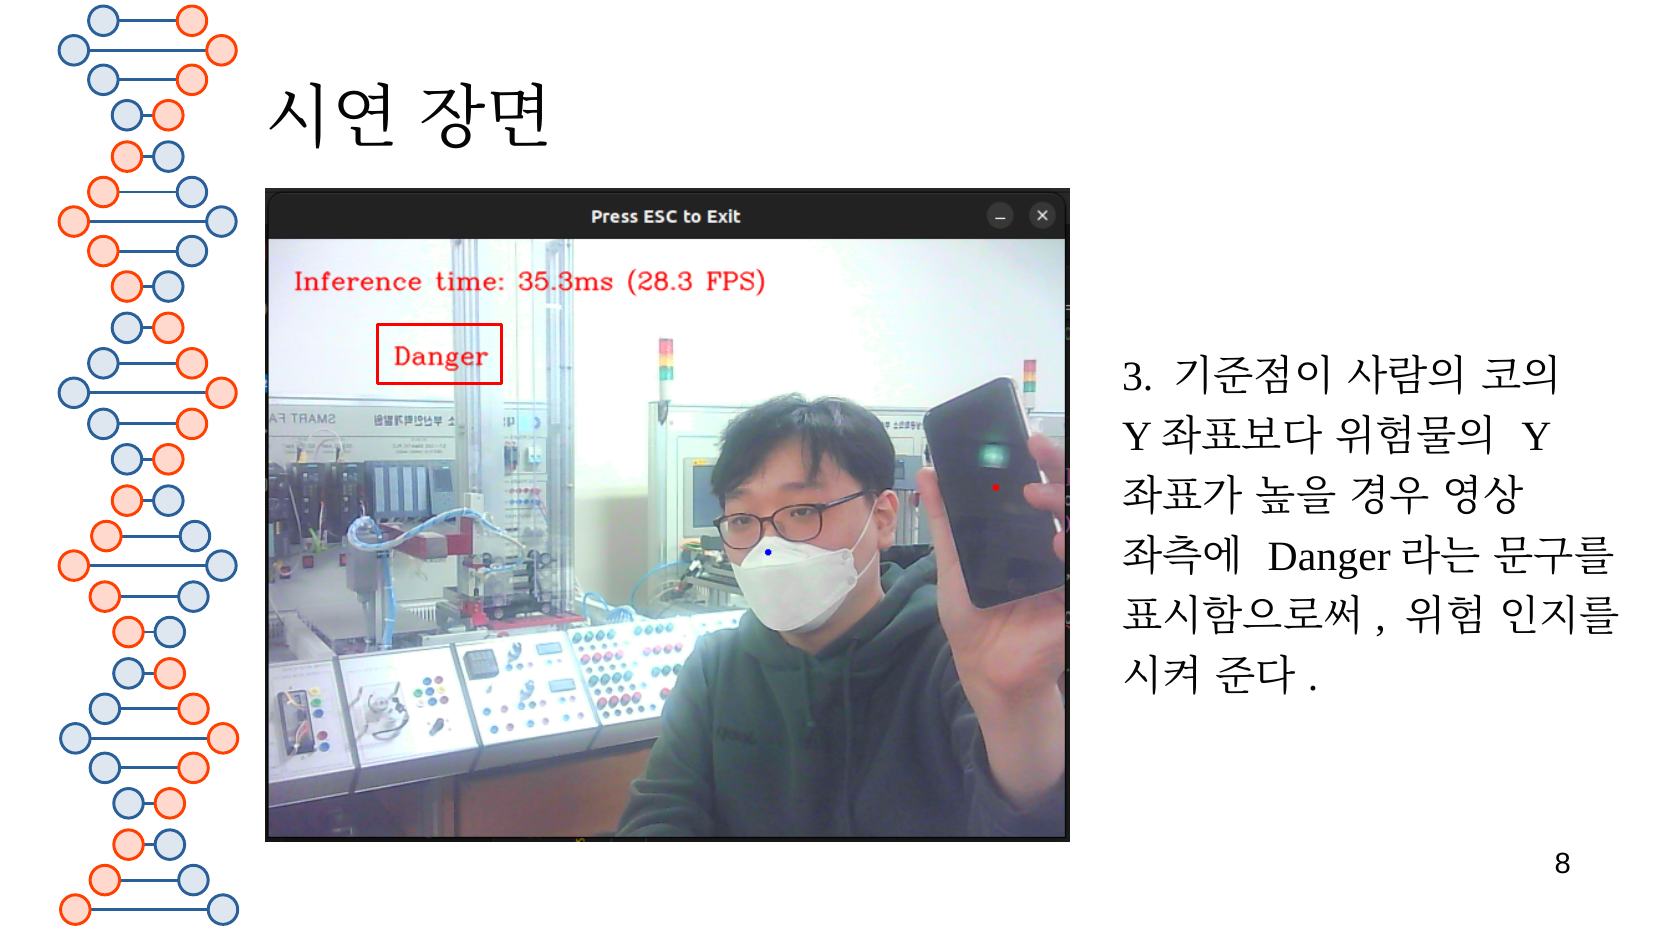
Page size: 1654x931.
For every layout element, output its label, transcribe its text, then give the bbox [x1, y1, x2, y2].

title 3. 기준점이 사람의 코의 Y좌표보다 위험물의 Y좌표가 높을 경우 영상 좌측에 Danger라는 문구를 표시함으로써, 위험 인지를 시켜 준다. [1122, 188, 1625, 857]
picture [265, 188, 1070, 842]
title 시연 장면 [265, 35, 1595, 189]
